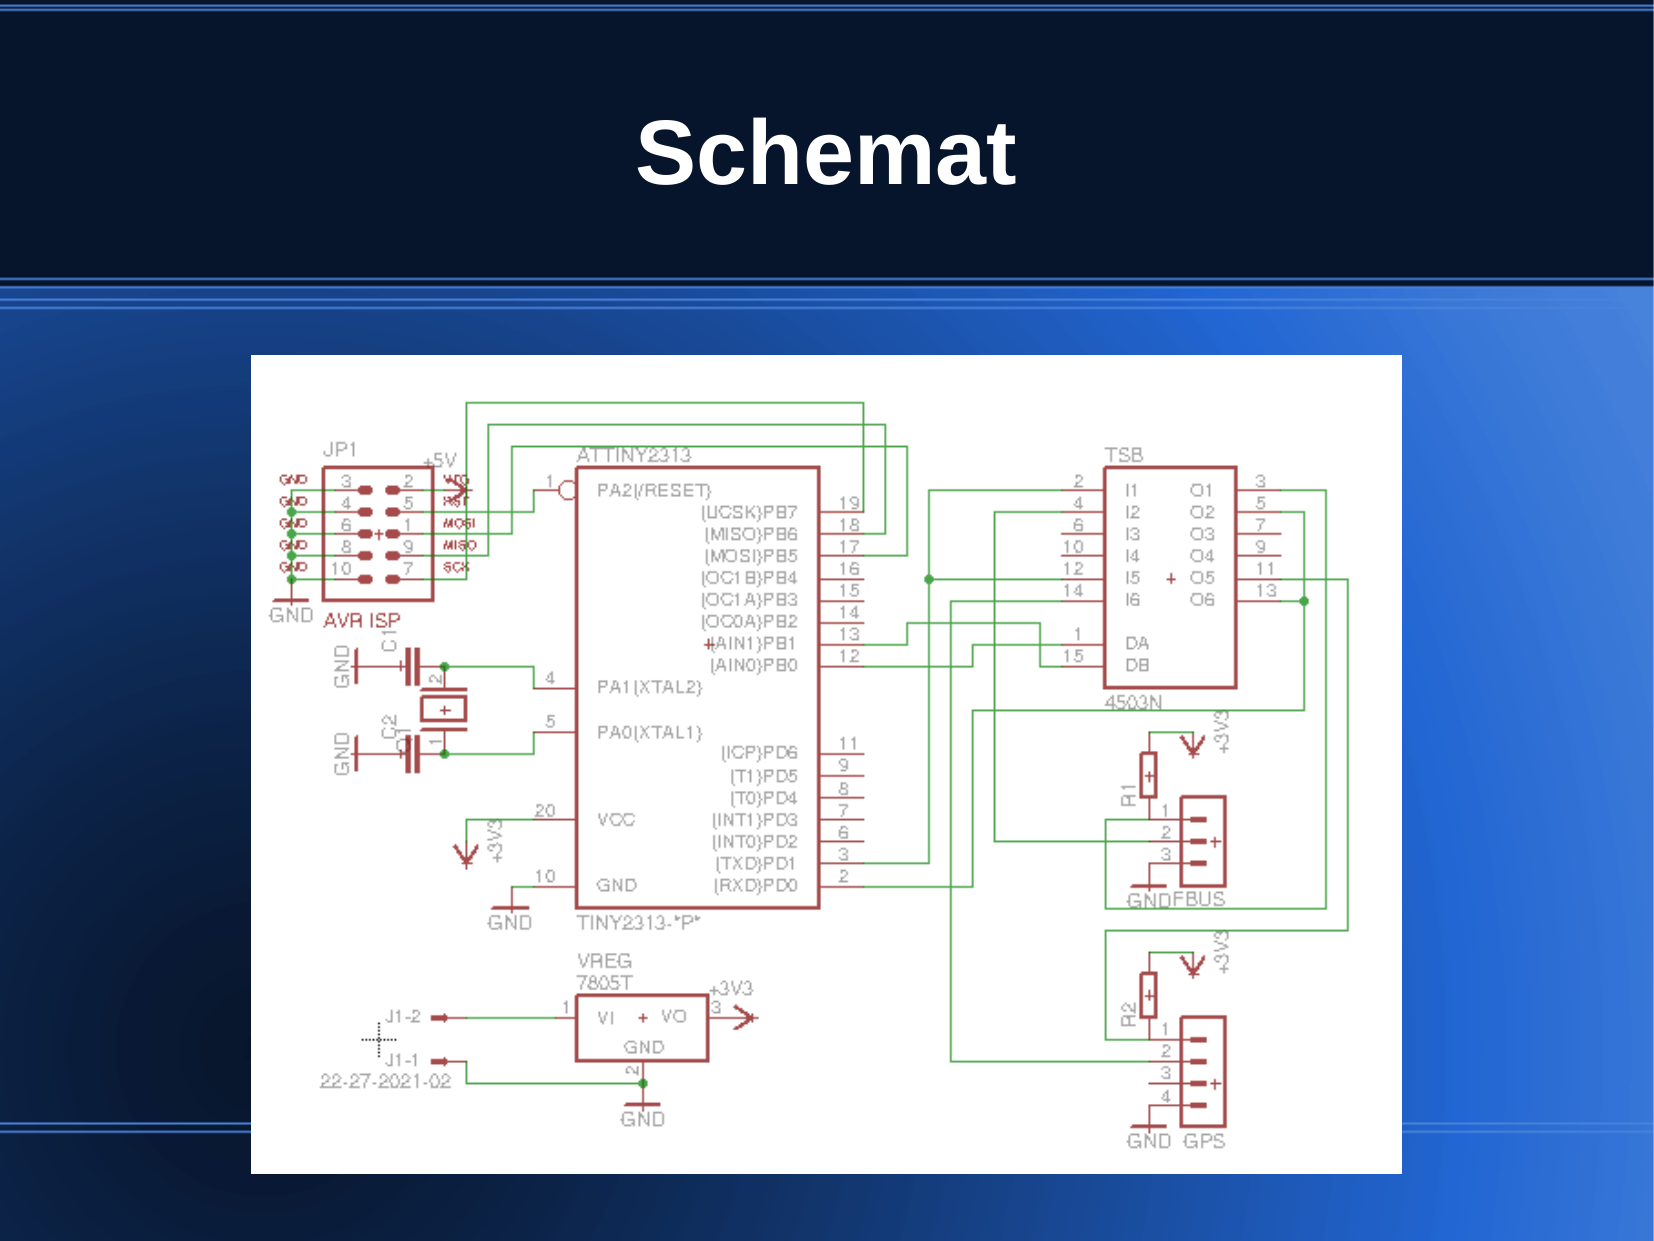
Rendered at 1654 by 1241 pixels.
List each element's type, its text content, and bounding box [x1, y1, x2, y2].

picture [0, 0, 1654, 1241]
title Schemat [82, 49, 1571, 257]
